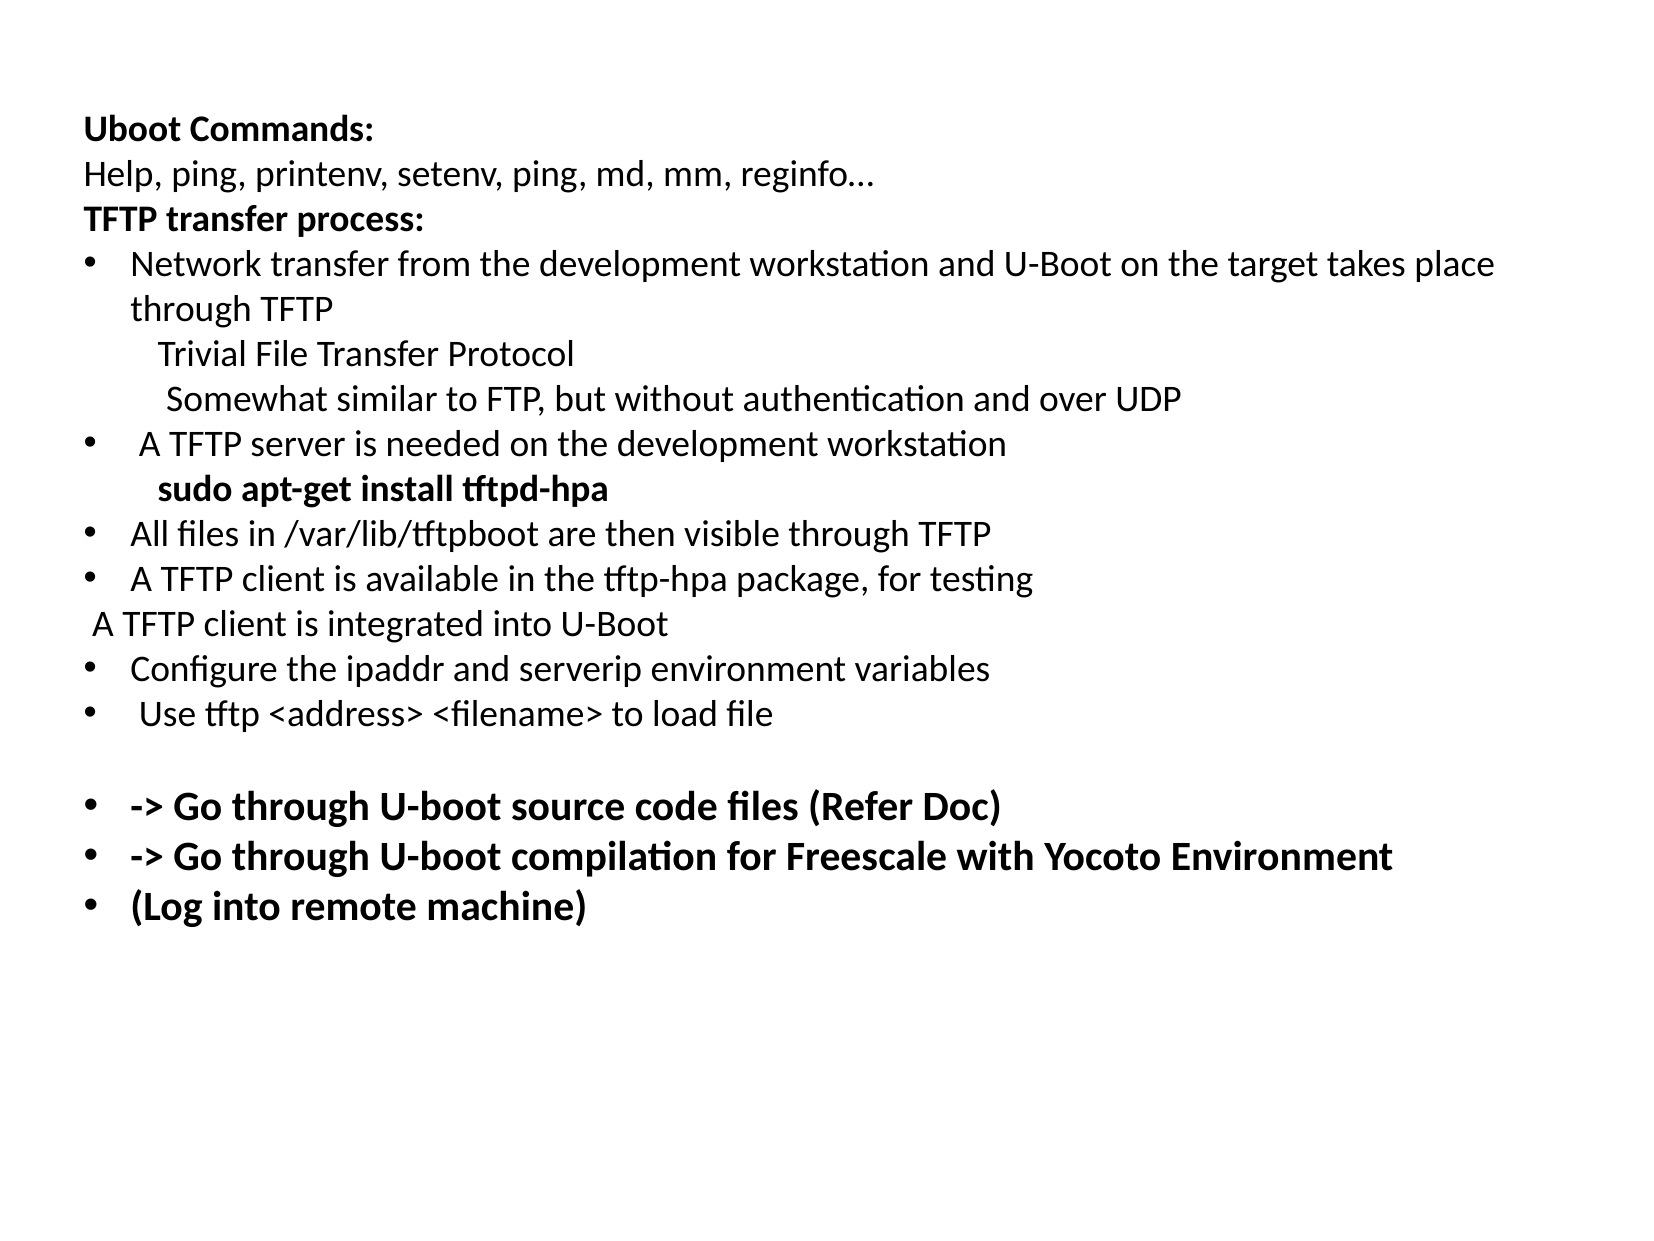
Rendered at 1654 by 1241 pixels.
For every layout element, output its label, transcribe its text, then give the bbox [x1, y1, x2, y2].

text_box Uboot Commands: Help, ping, printenv, setenv, ping, md, mm, reginfo… TFTP transfer process: Network transfer from the development workstation and U-Boot on the target takes place through TFTP Trivial File Transfer Protocol Somewhat similar to FTP, but without authentication and over UDP A TFTP server is needed on the development workstation sudo apt-get install tftpd-hpa All files in /var/lib/tftpboot are then visible through TFTP A TFTP client is available in the tftp-hpa package, for testing A TFTP client is integrated into U-Boot Configure the ipaddr and serverip environment variables Use tftp <address> <filename> to load file -> Go through U-boot source code files (Refer Doc) -> Go through U-boot compilation for Freescale with Yocoto Environment (Log into remote machine) [68, 96, 1599, 937]
